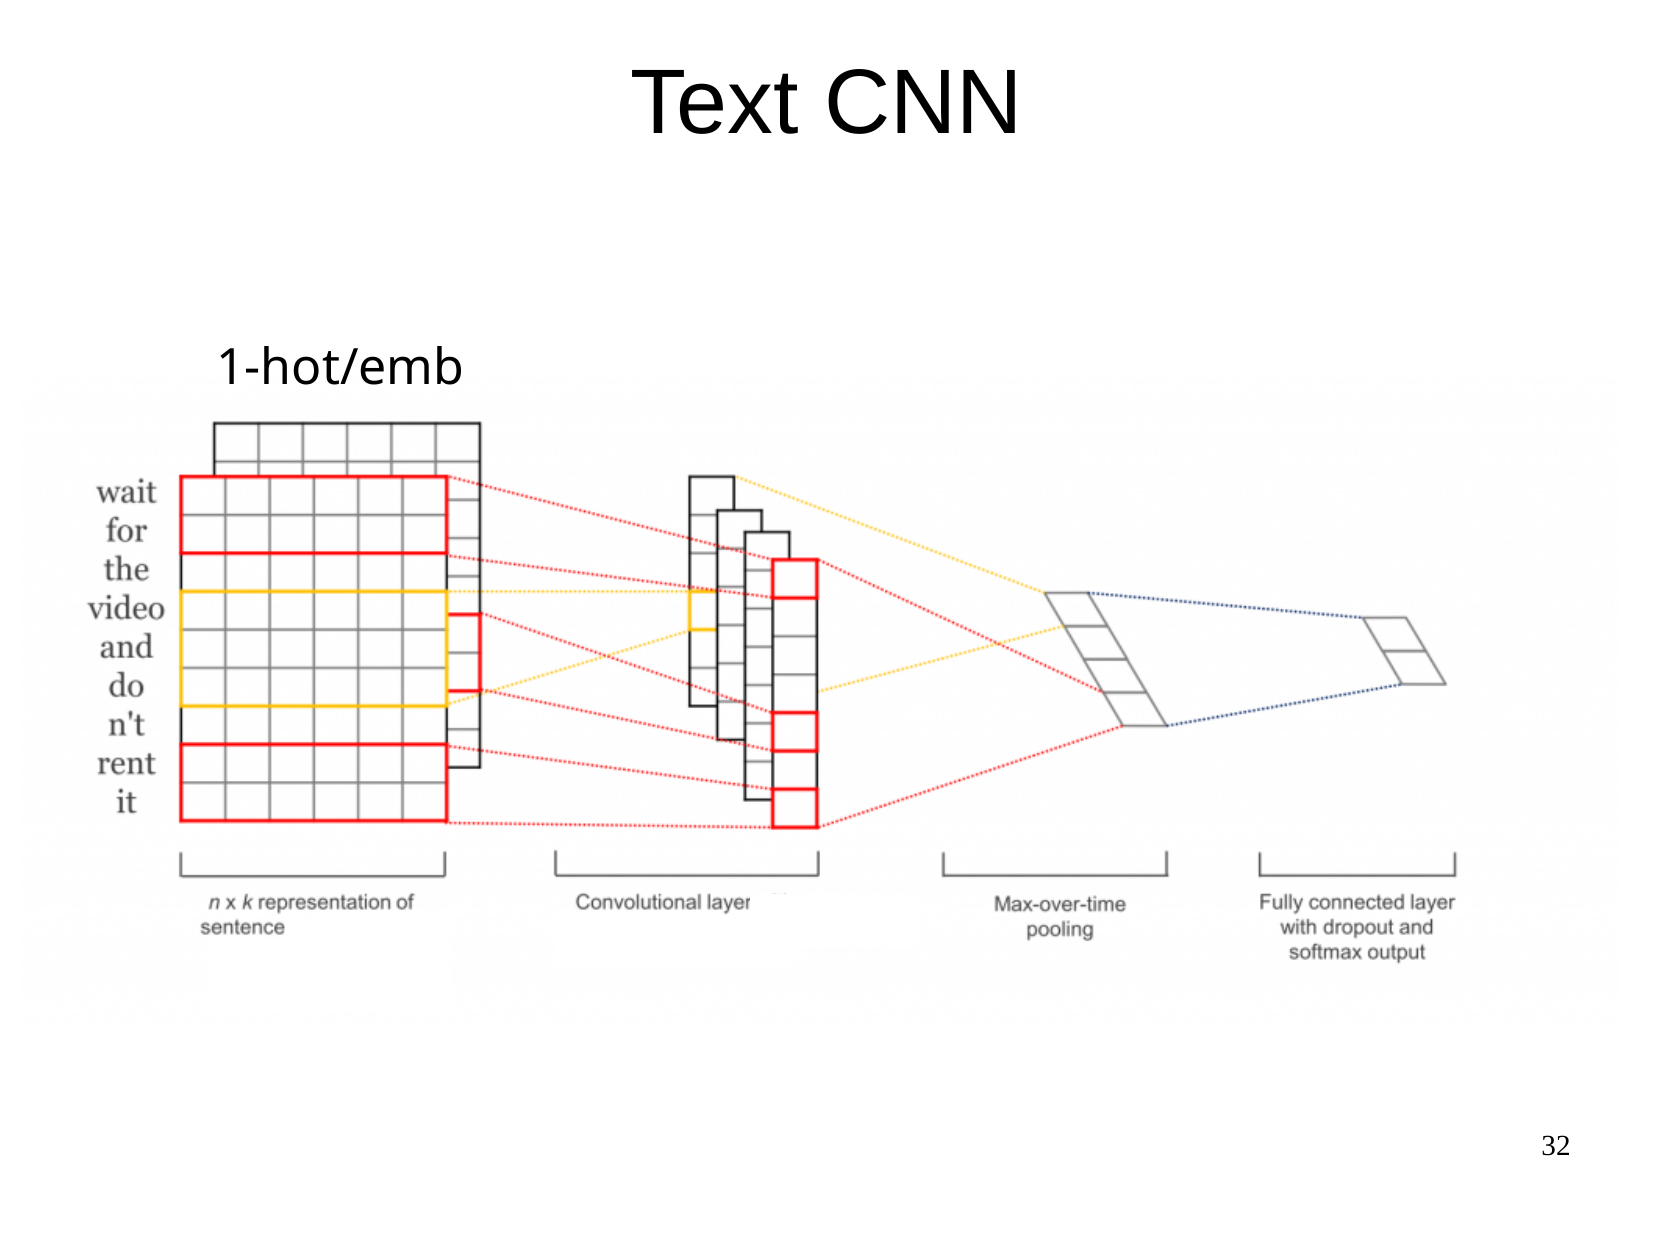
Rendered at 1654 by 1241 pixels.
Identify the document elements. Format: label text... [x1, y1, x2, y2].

picture [20, 378, 1621, 1024]
text_box [210, 918, 451, 1011]
title Text CNN [82, 49, 1571, 257]
text_box 1-hot/emb [201, 324, 539, 398]
text_box [555, 894, 916, 966]
